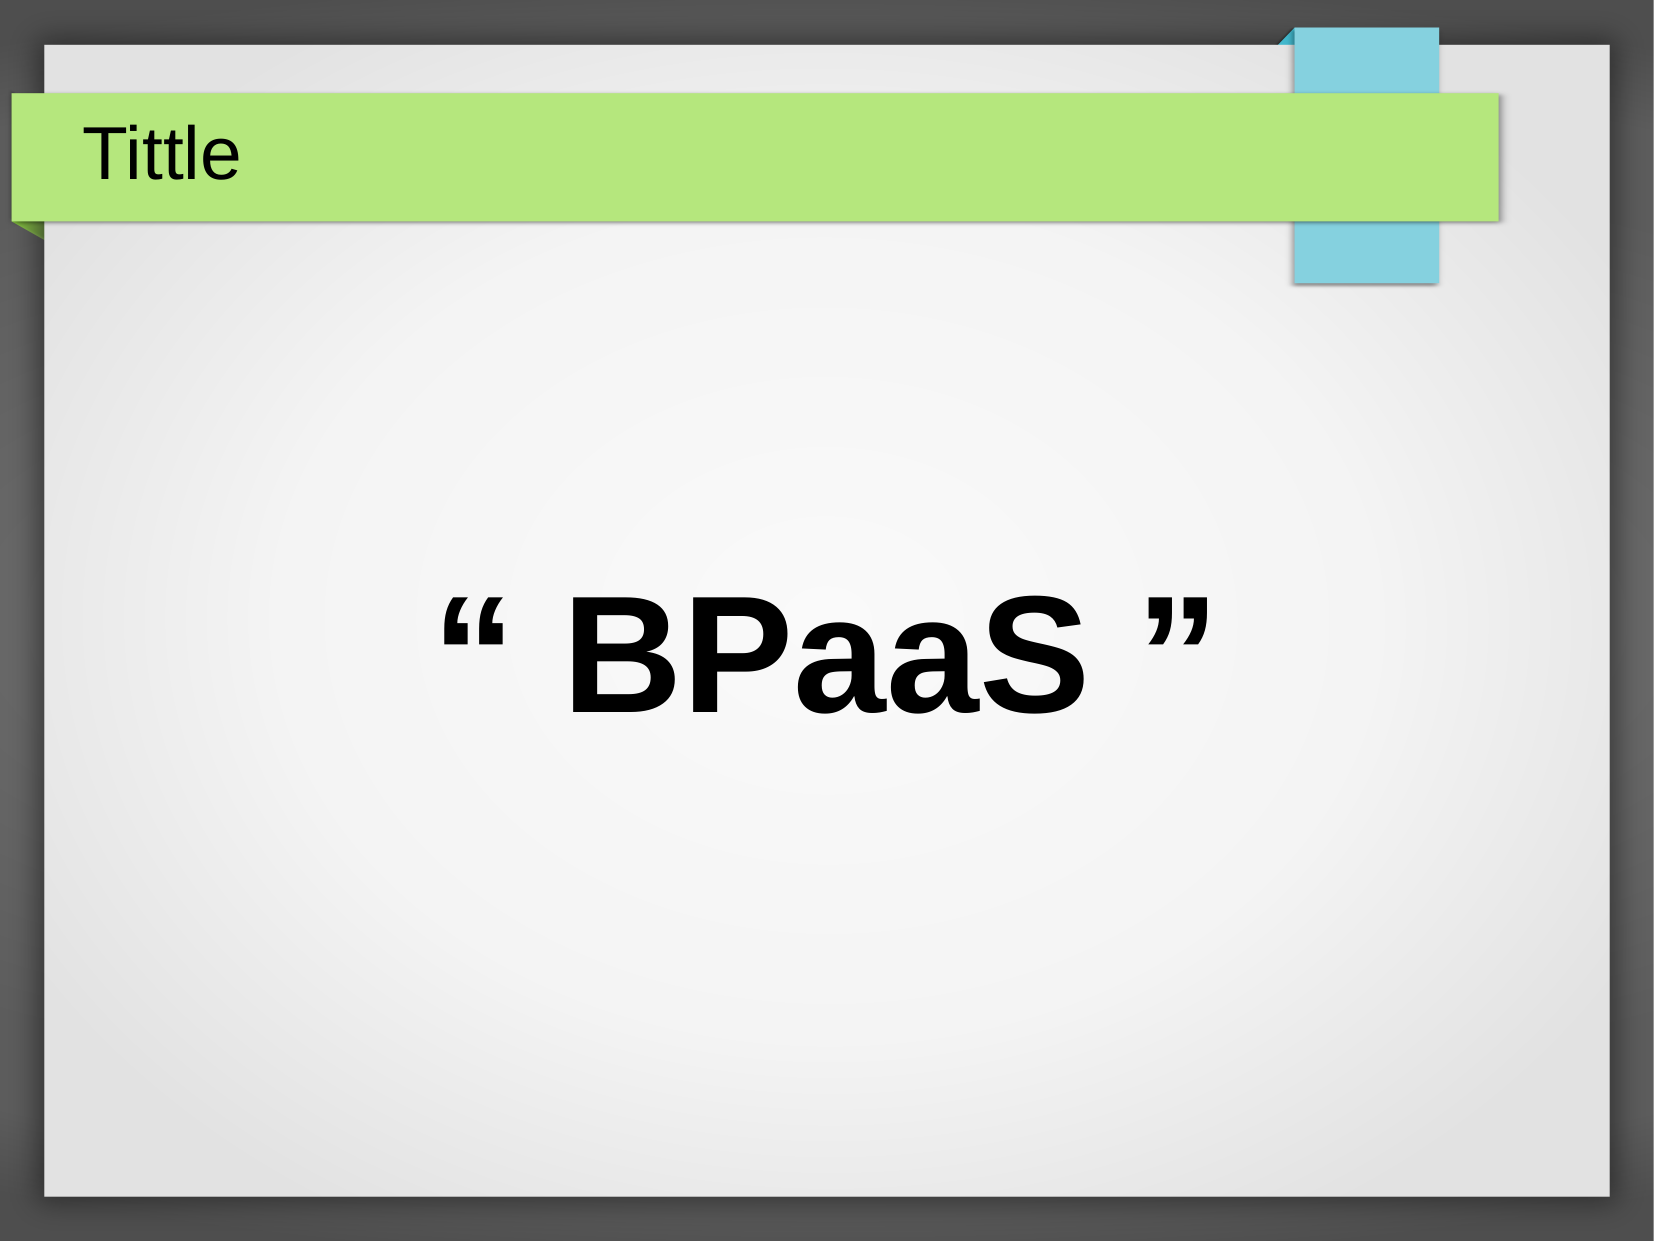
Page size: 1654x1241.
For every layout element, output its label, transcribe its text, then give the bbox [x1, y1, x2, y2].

picture [0, 0, 1654, 1241]
title Tittle [82, 94, 1264, 213]
subtitle “ BPaaS ” [82, 295, 1571, 1015]
